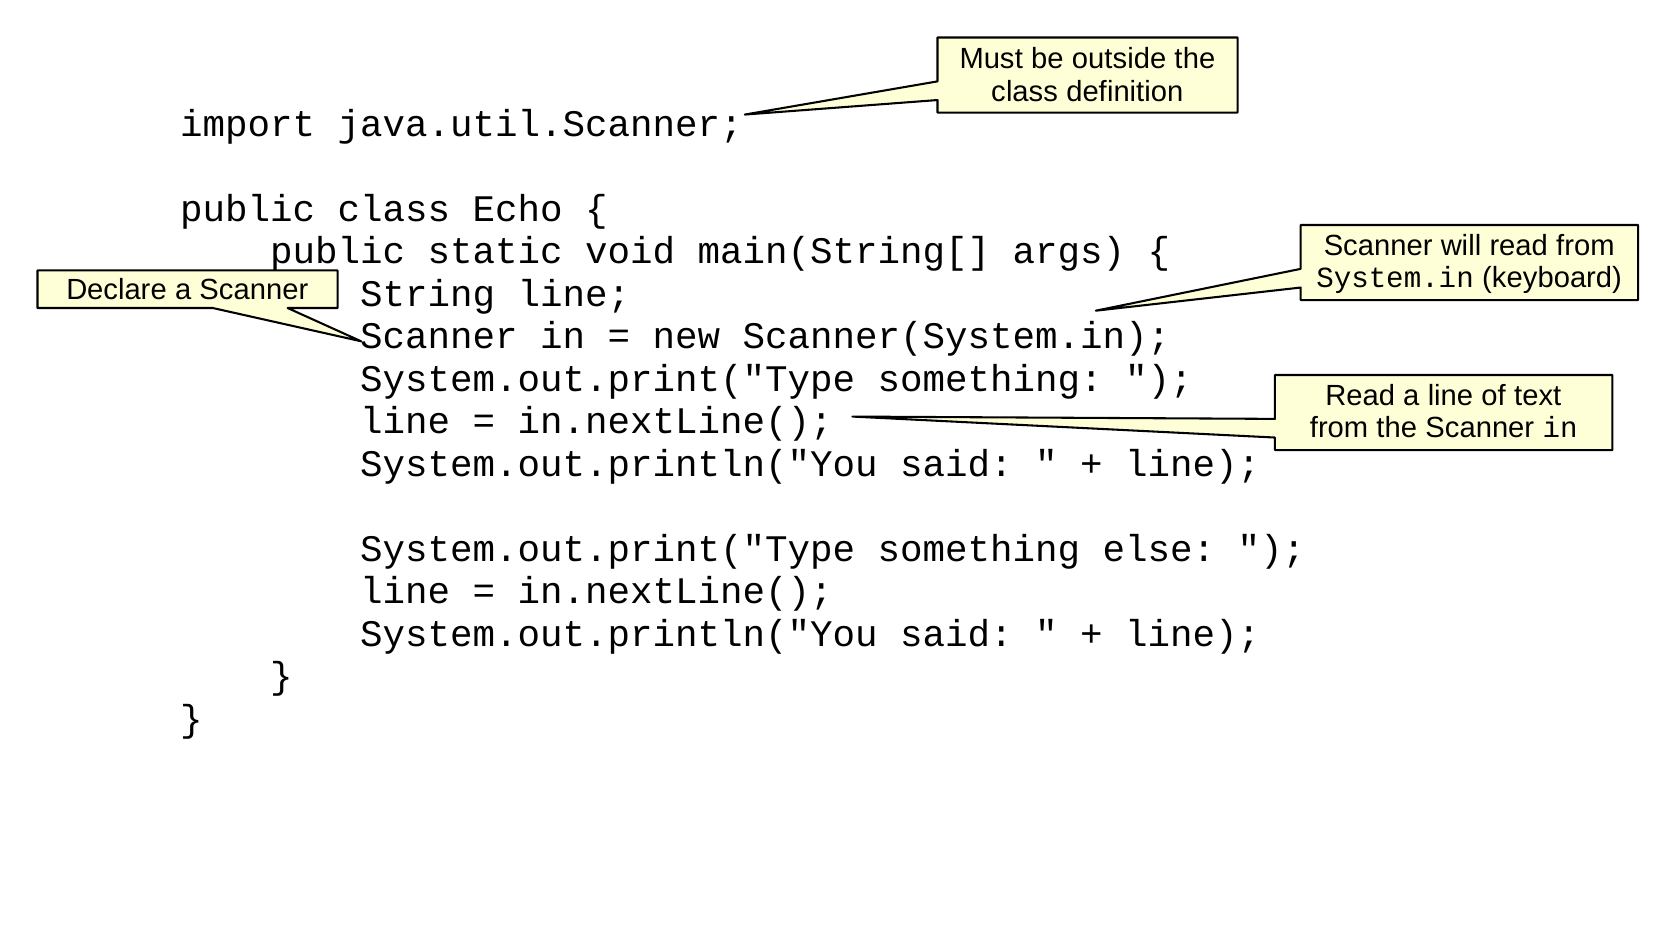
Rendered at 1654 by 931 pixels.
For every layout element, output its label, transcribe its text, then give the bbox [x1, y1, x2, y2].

text_box Declare a Scanner [37, 270, 362, 342]
text_box Scanner will read from System.in (keyboard) [1095, 225, 1639, 311]
text_box Must be outside the class definition [744, 37, 1238, 115]
text_box import java.util.Scanner; public class Echo { public static void main(String[] args) { String line; Scanner in = new Scanner(System.in); System.out.print("Type something: "); line = in.nextLine(); System.out.println("You said: " + line); System.out.print("Type something else: "); line = in.nextLine(); System.out.println("You said: " + line); } } [165, 97, 1321, 751]
text_box Read a line of text from the Scanner in [852, 375, 1613, 451]
